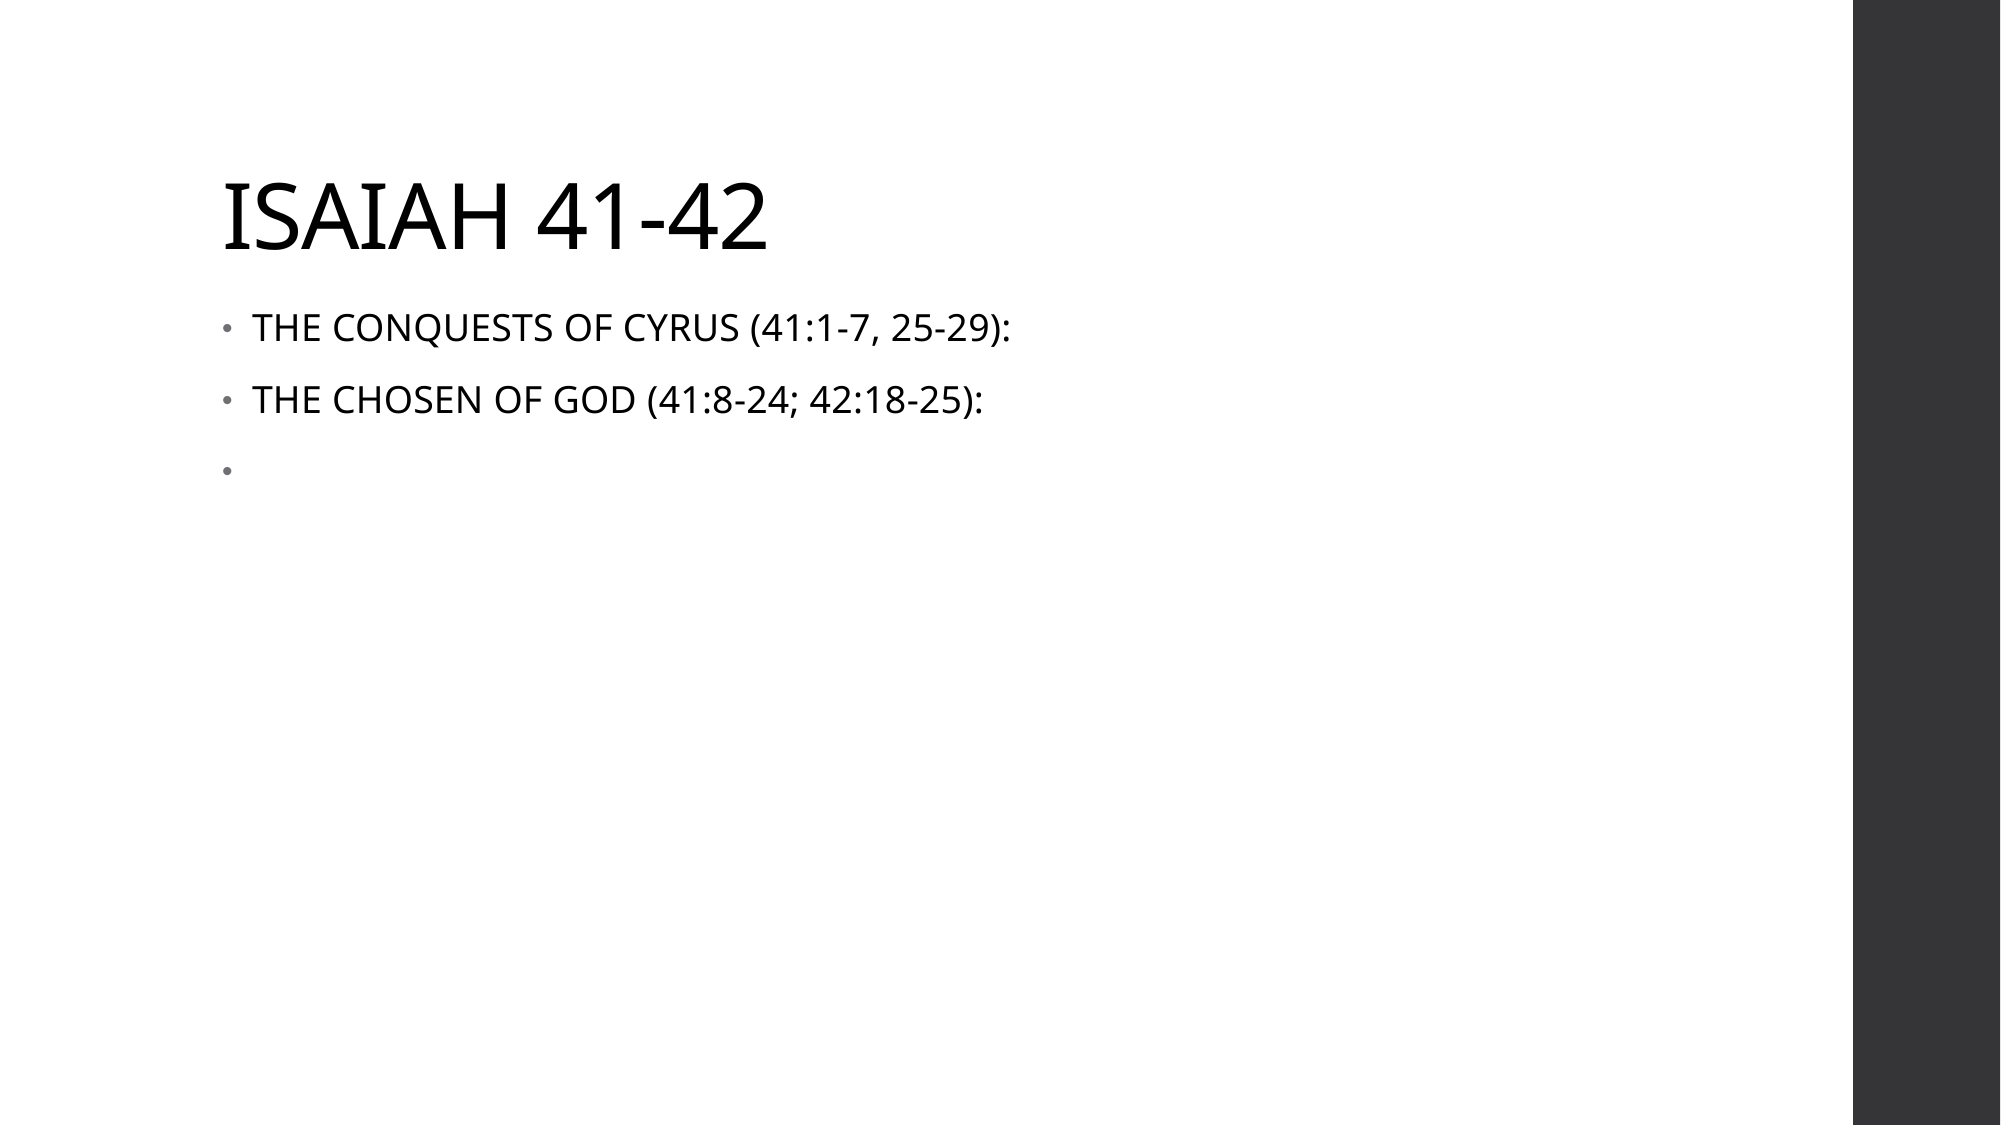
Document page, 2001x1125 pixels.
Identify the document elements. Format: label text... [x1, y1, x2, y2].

list THE CONQUESTS OF CYRUS (41:1-7, 25-29): THE CHOSEN OF GOD (41:8-24; 42:18-25): [206, 299, 1617, 1014]
title ISAIAH 41-42 [206, 60, 1797, 278]
